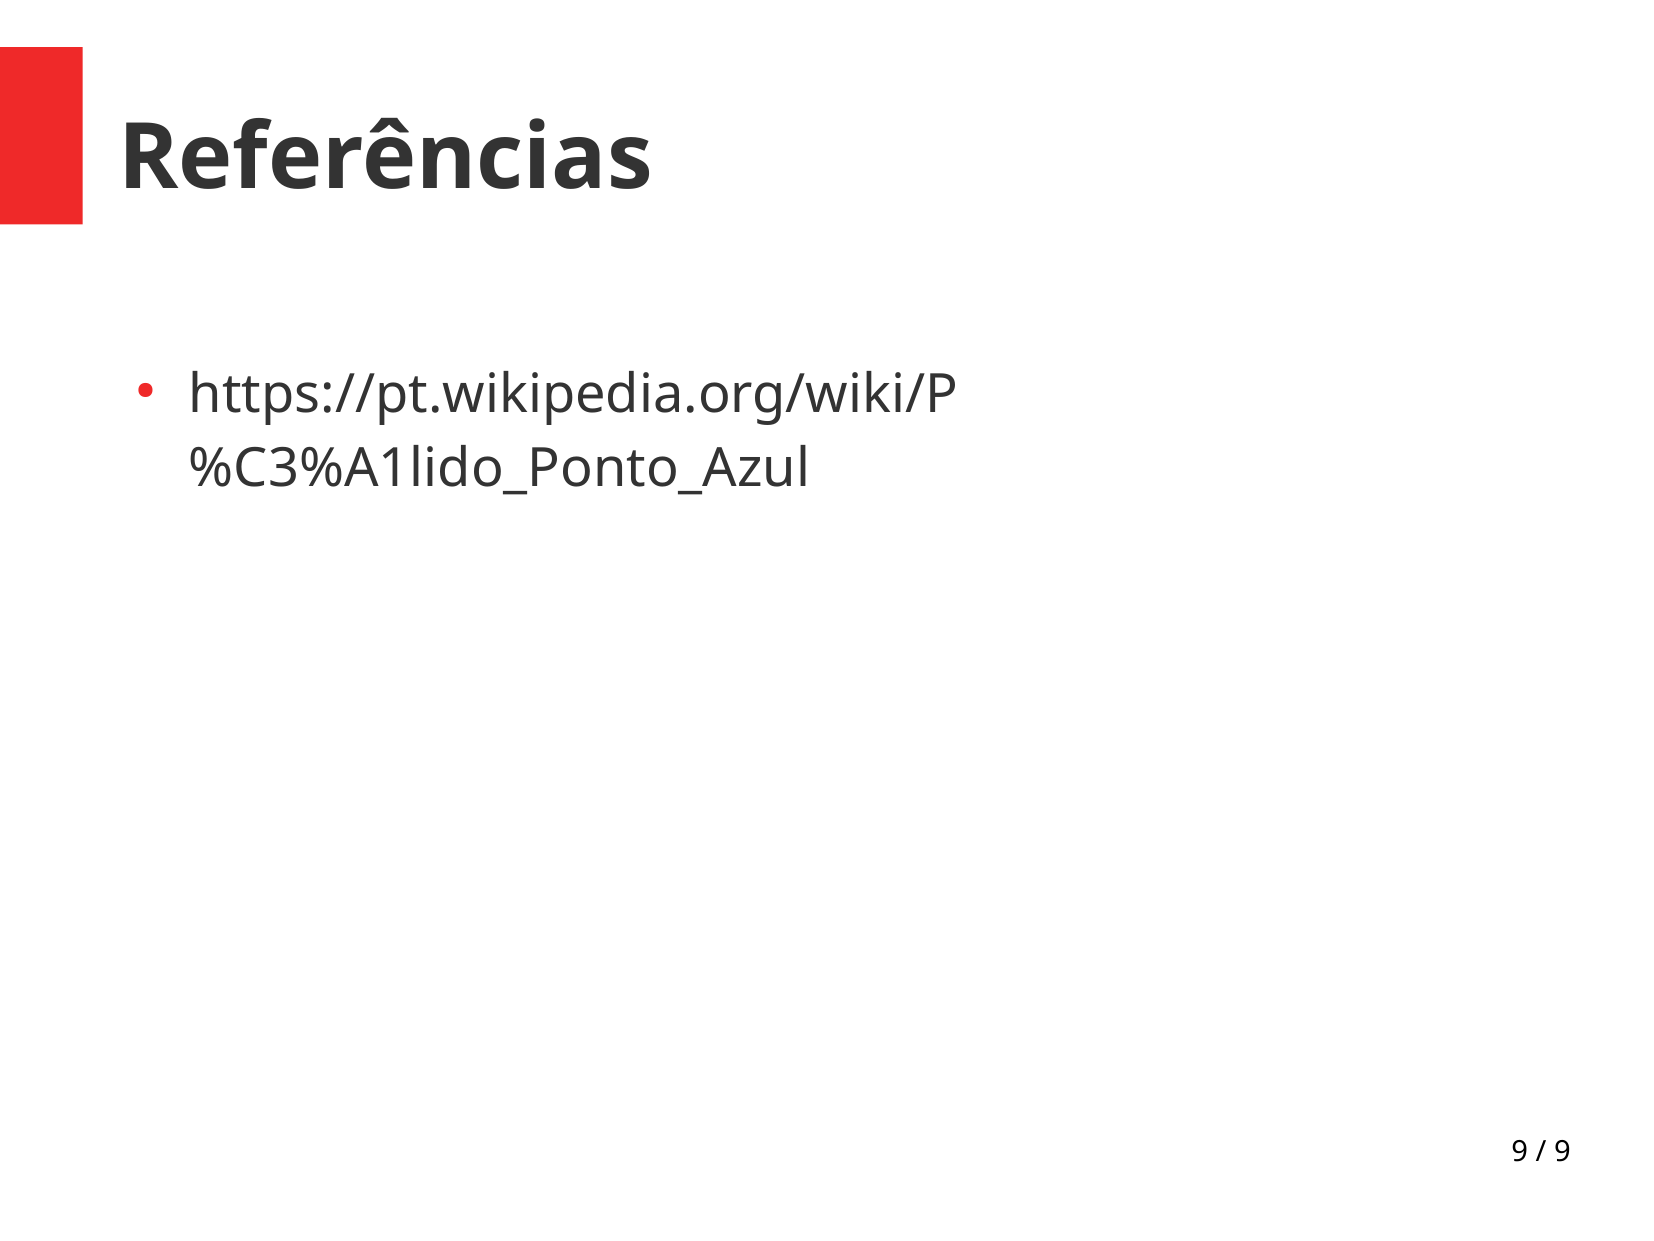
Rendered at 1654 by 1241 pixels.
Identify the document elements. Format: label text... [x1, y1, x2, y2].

list https://pt.wikipedia.org/wiki/P%C3%A1lido_Ponto_Azul [118, 354, 1536, 1074]
title Referências [118, 49, 1571, 257]
